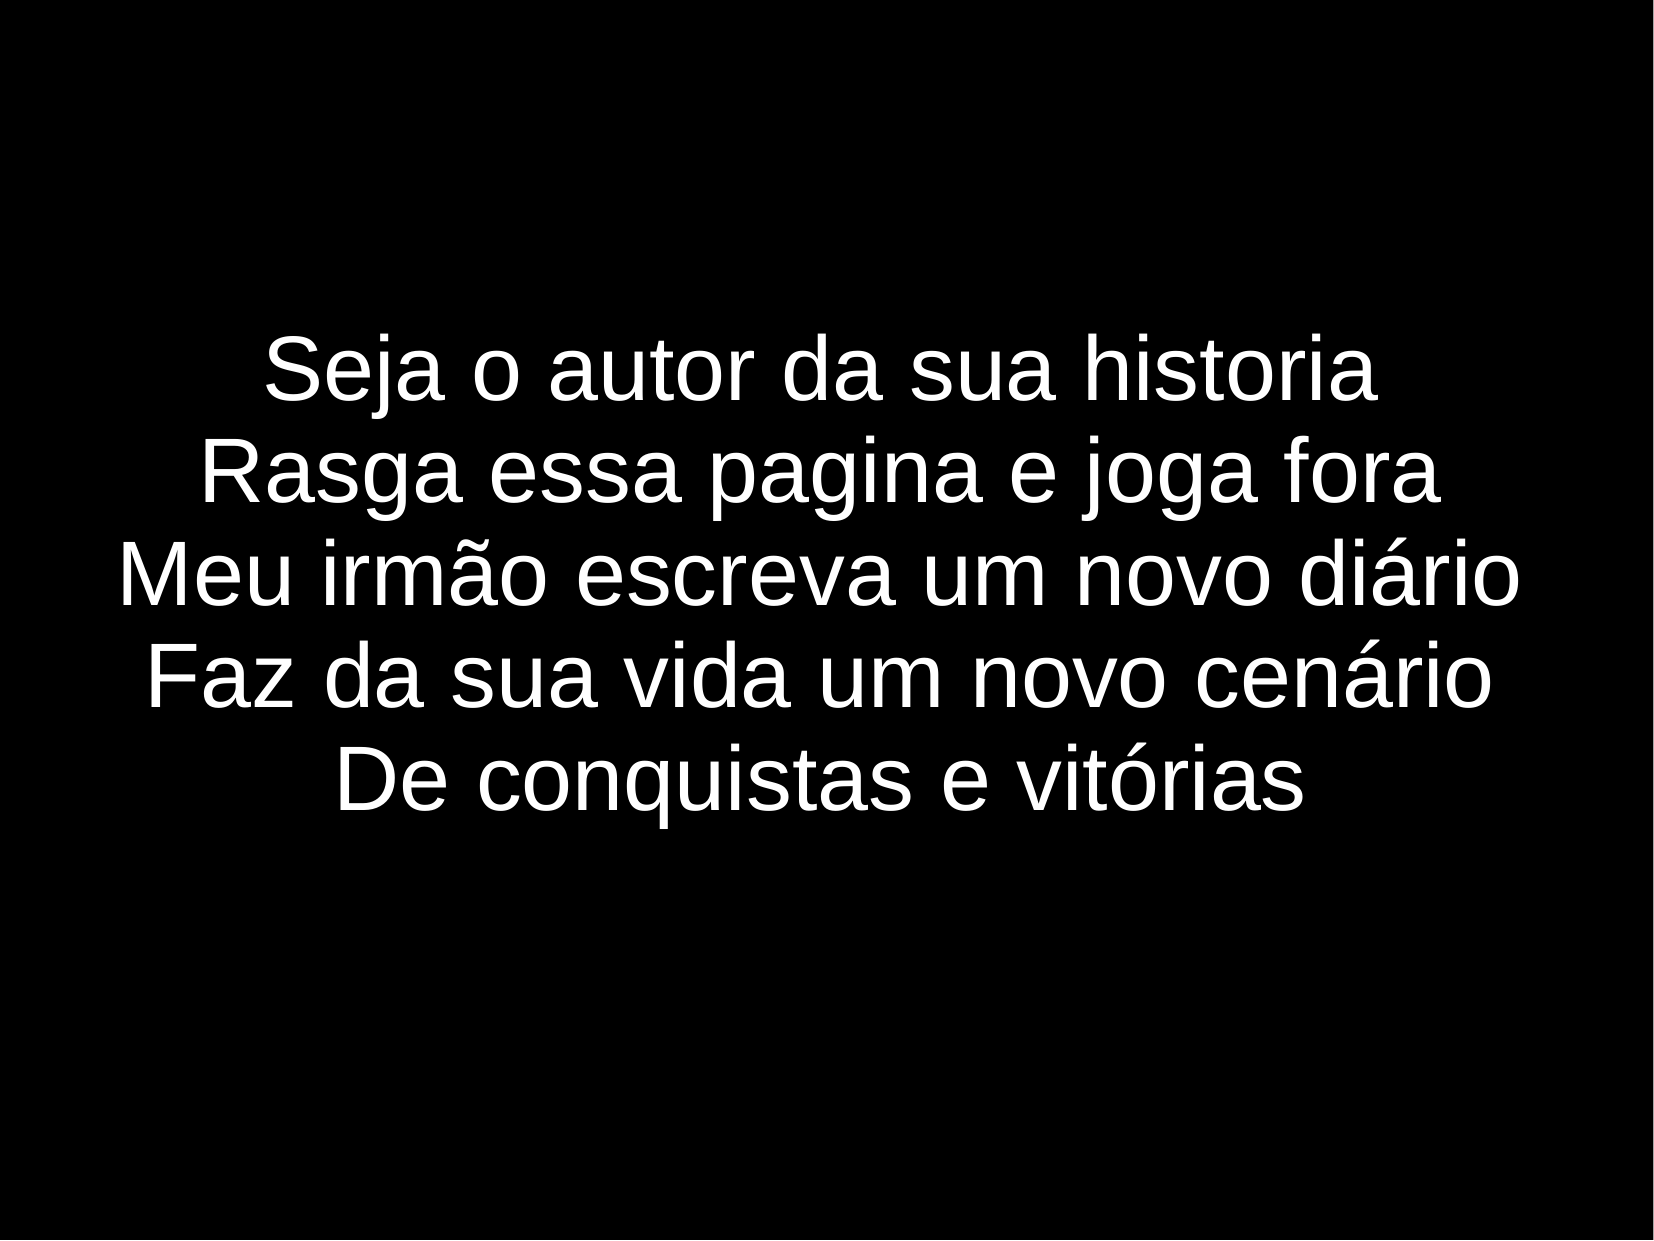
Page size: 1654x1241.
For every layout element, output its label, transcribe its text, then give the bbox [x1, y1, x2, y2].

text_box Seja o autor da sua historia Rasga essa pagina e joga fora Meu irmão escreva um novo diário Faz da sua vida um novo cenário De conquistas e vitórias [23, 309, 1619, 839]
